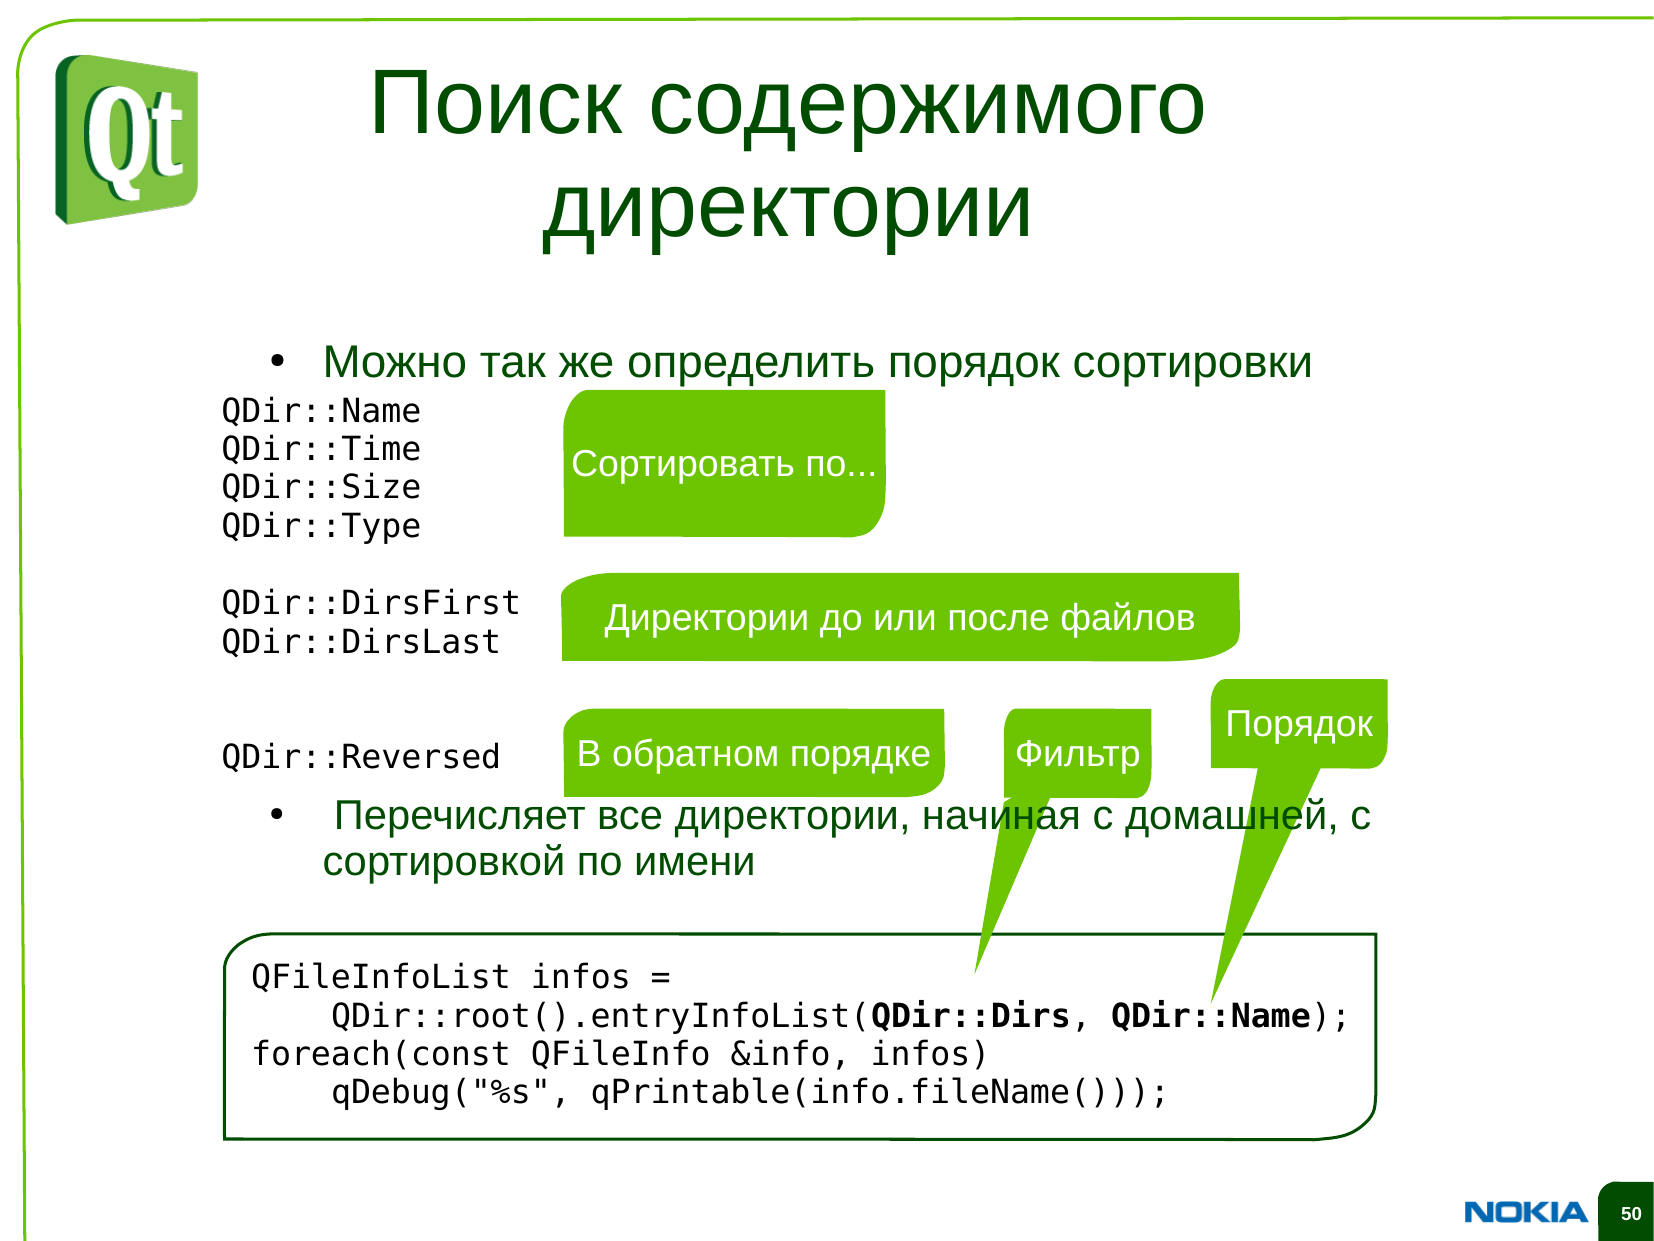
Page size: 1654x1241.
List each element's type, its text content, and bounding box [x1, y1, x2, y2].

list Можно так же определить порядок сортировки Перечисляет все директории, начиная с домашней, с сортировкой по имени [251, 336, 1571, 1156]
text_box Порядок [1210, 679, 1388, 769]
text_box QDir::Name QDir::Time QDir::Size QDir::Type QDir::DirsFirst QDir::DirsLast QDir::Reversed [206, 383, 251, 784]
picture [55, 55, 198, 225]
title Поиск содержимого директории [251, 49, 1327, 257]
picture [1465, 1201, 1589, 1223]
